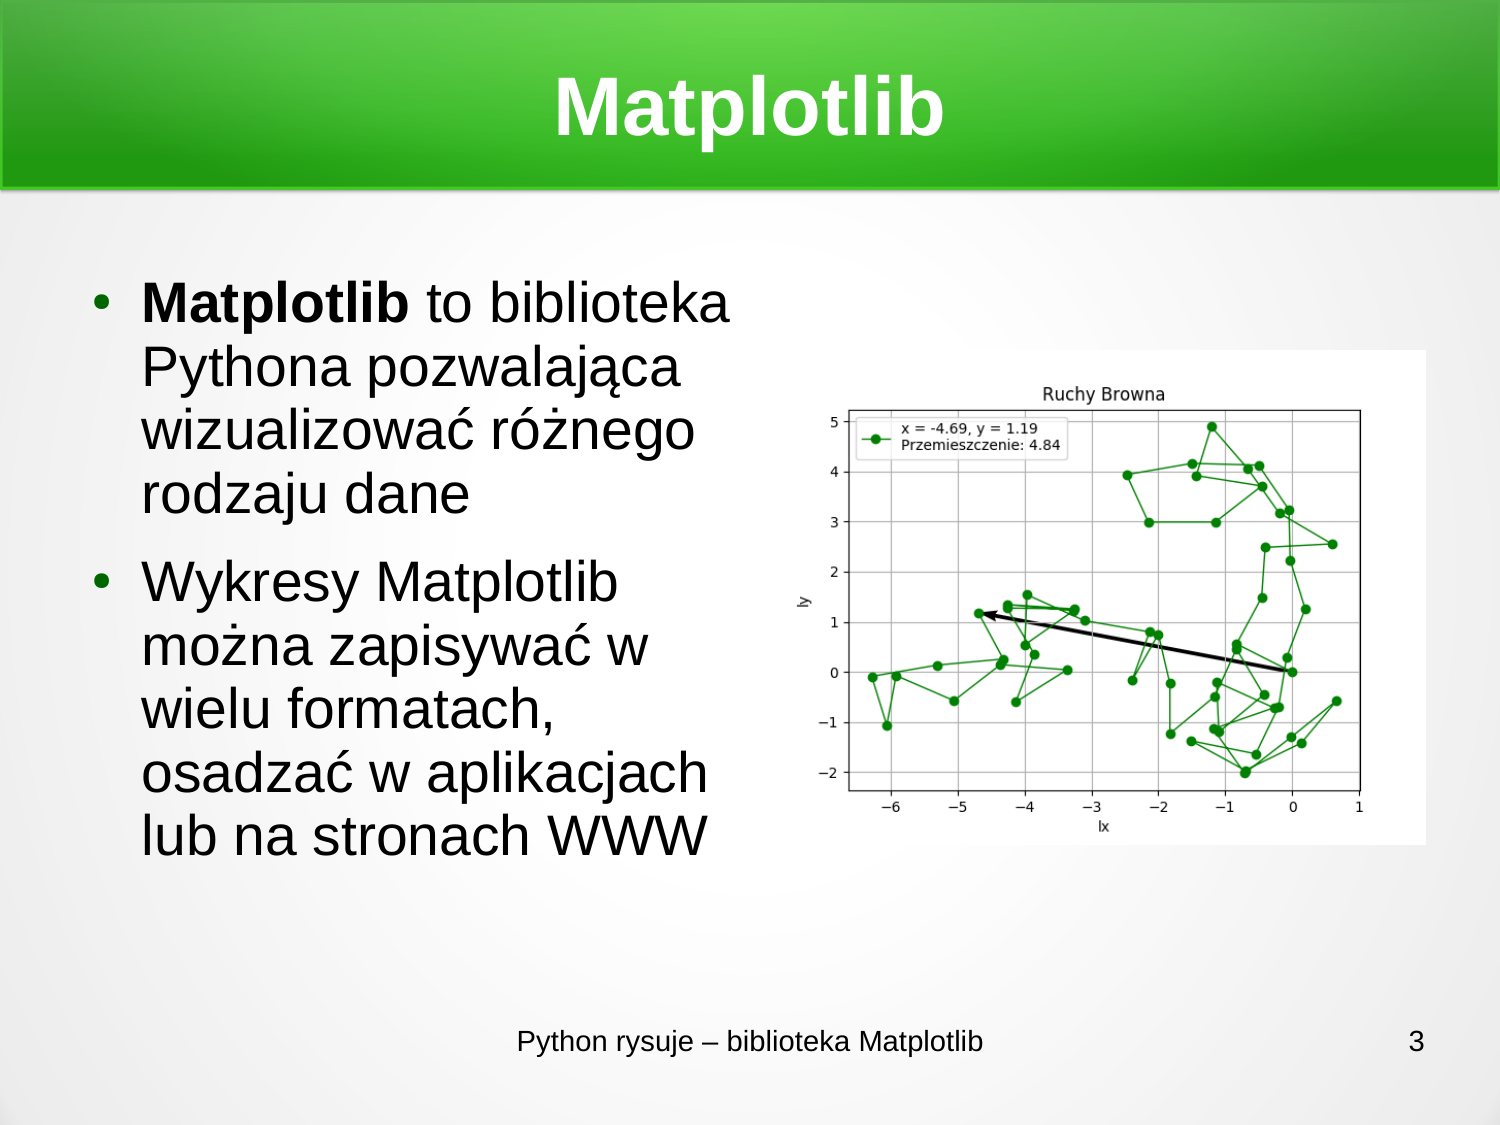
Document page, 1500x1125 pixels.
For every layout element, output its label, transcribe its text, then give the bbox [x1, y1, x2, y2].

picture [766, 350, 1426, 845]
title Matplotlib [75, 42, 1426, 172]
list Matplotlib to biblioteka Pythona pozwalająca wizualizować różnego rodzaju dane Wykresy Matplotlib można zapisywać w wielu formatach, osadzać w aplikacjach lub na stronach WWW [75, 271, 734, 924]
